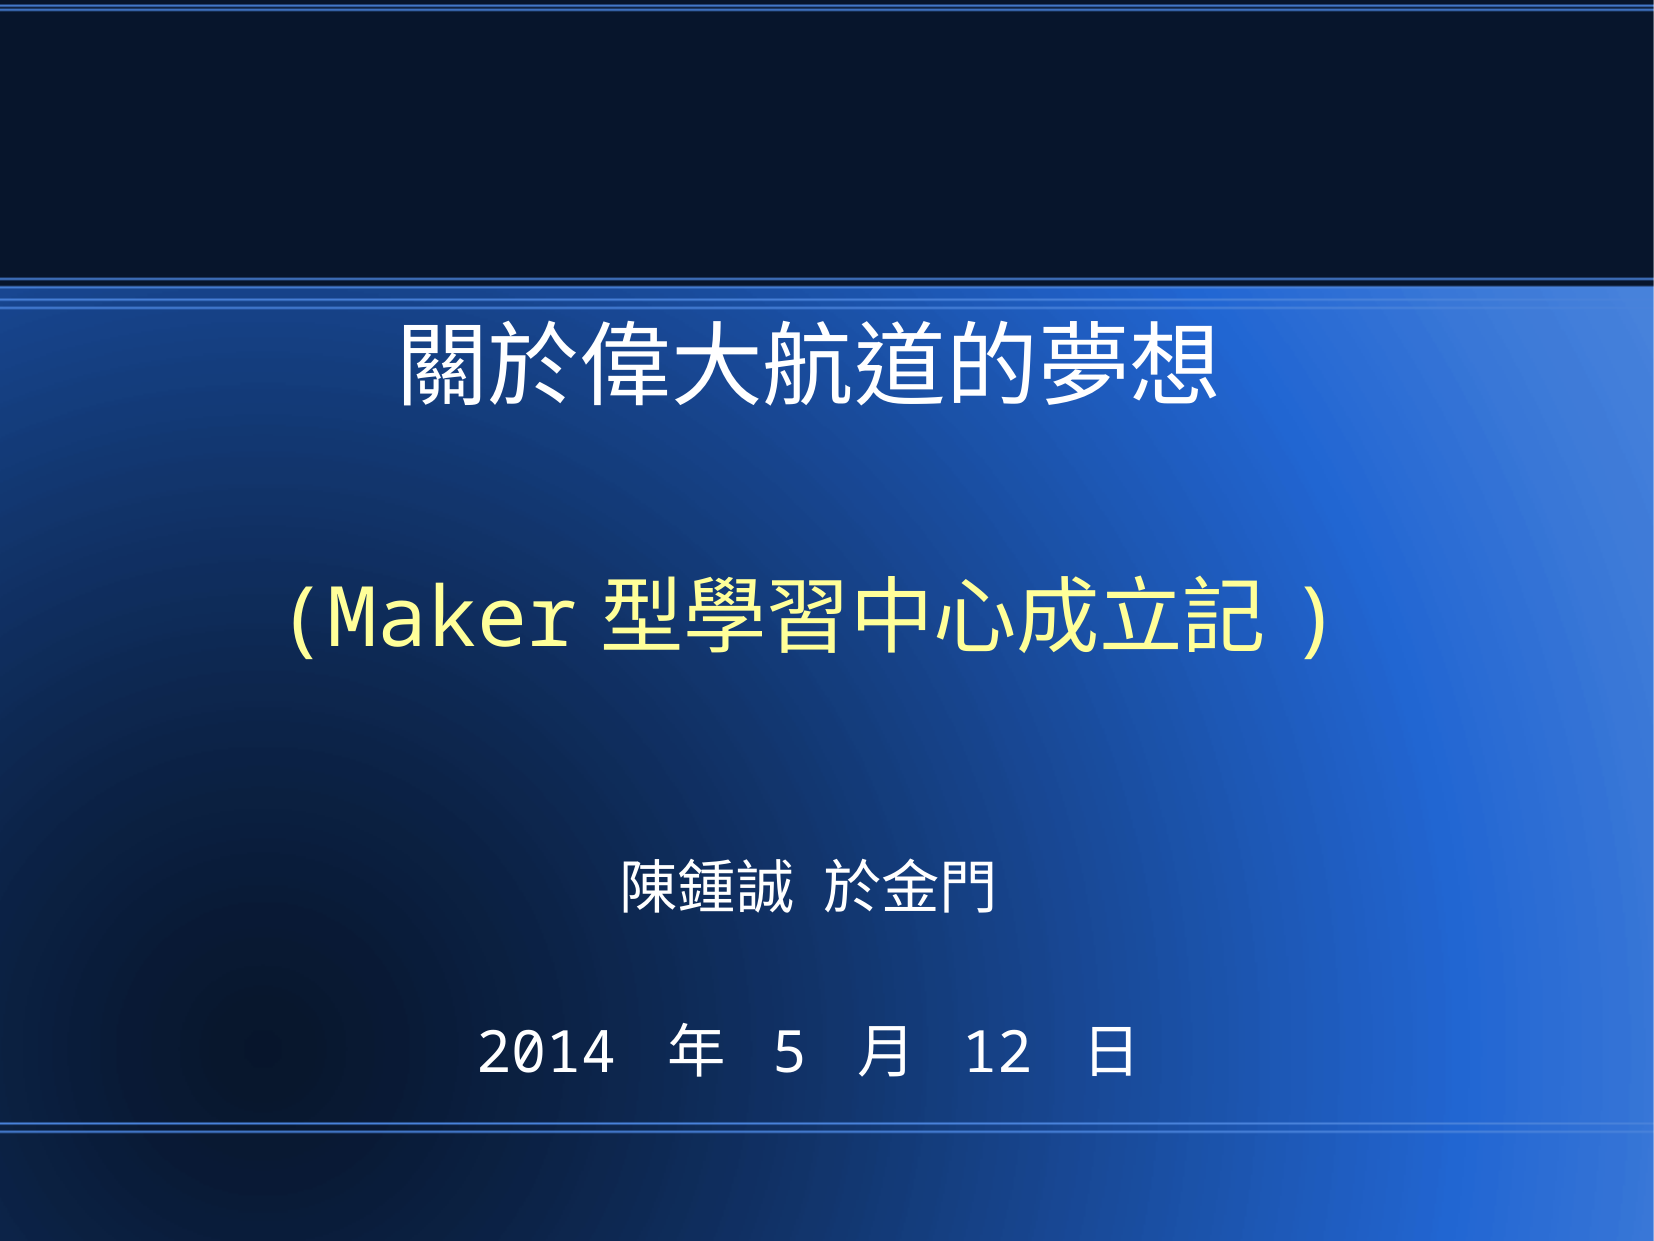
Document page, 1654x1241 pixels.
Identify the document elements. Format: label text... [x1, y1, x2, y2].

picture [0, 0, 1654, 1241]
subtitle 關於偉大航道的夢想 (Maker型學習中心成立記) 陳鍾誠 於金門 2014 年 5 月 12 日 [0, 307, 1619, 1075]
